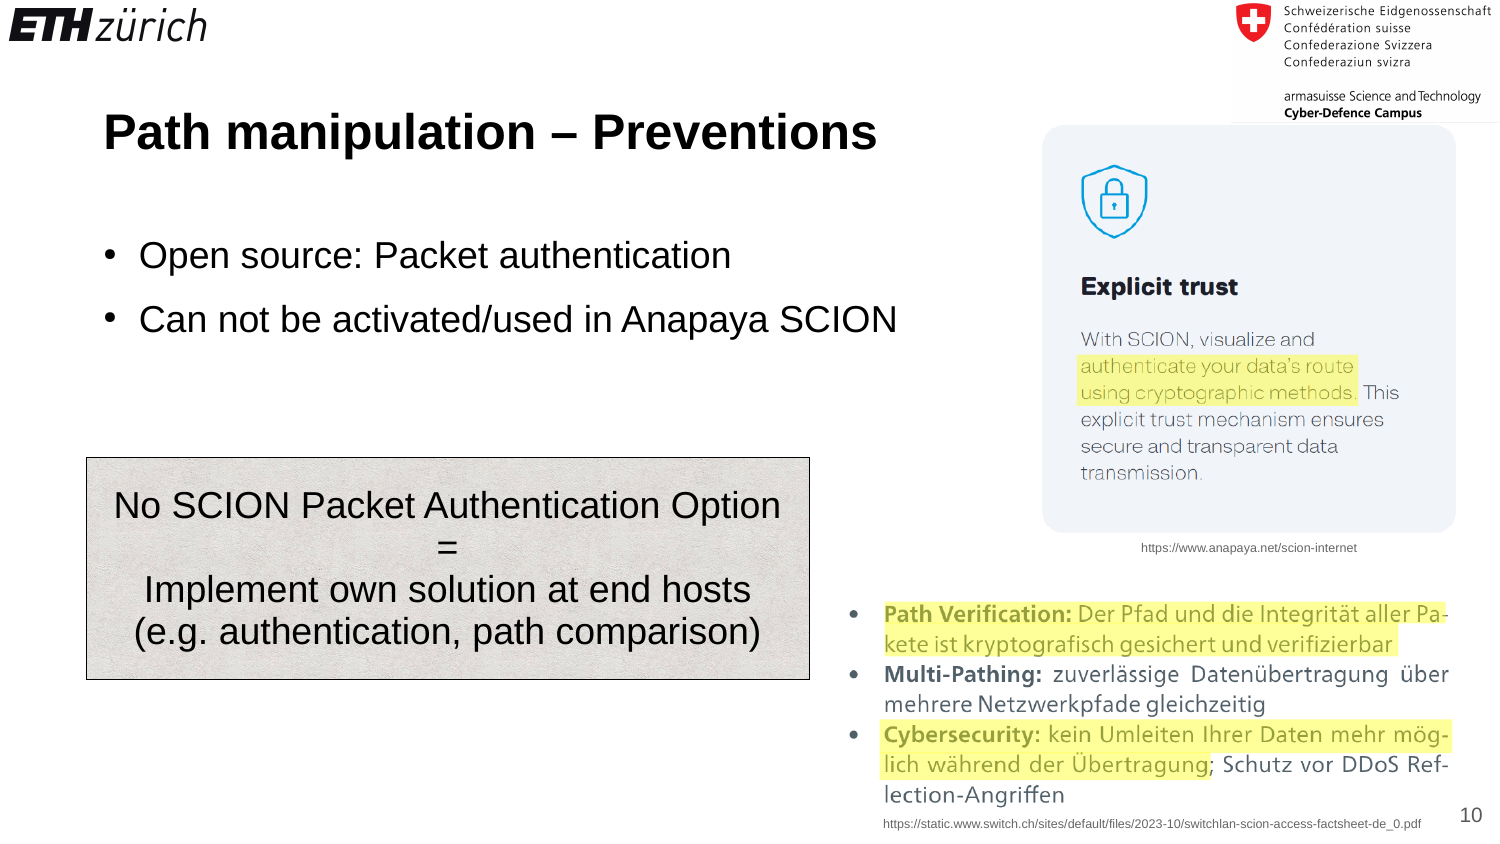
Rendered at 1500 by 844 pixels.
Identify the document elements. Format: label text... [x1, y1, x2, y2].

text_box No SCION Packet Authentication Option = Implement own solution at end hosts (e.g. authentication, path comparison) [86, 457, 810, 680]
picture [839, 596, 1456, 812]
text_box [884, 601, 1446, 657]
text_box Path manipulation – Preventions [88, 88, 1182, 178]
picture [1039, 0, 1500, 538]
text_box [1076, 354, 1359, 406]
picture [8, 8, 207, 42]
text_box https://static.www.switch.ch/sites/default/files/2023-10/switchlan-scion-access-factsheet-de_0.pdf [868, 809, 1463, 839]
text_box Open source: Packet authentication Can not be activated/used in Anapaya SCION [88, 206, 1039, 414]
text_box https://www.anapaya.net/scion-internet [1101, 533, 1397, 591]
text_box [879, 719, 1453, 781]
